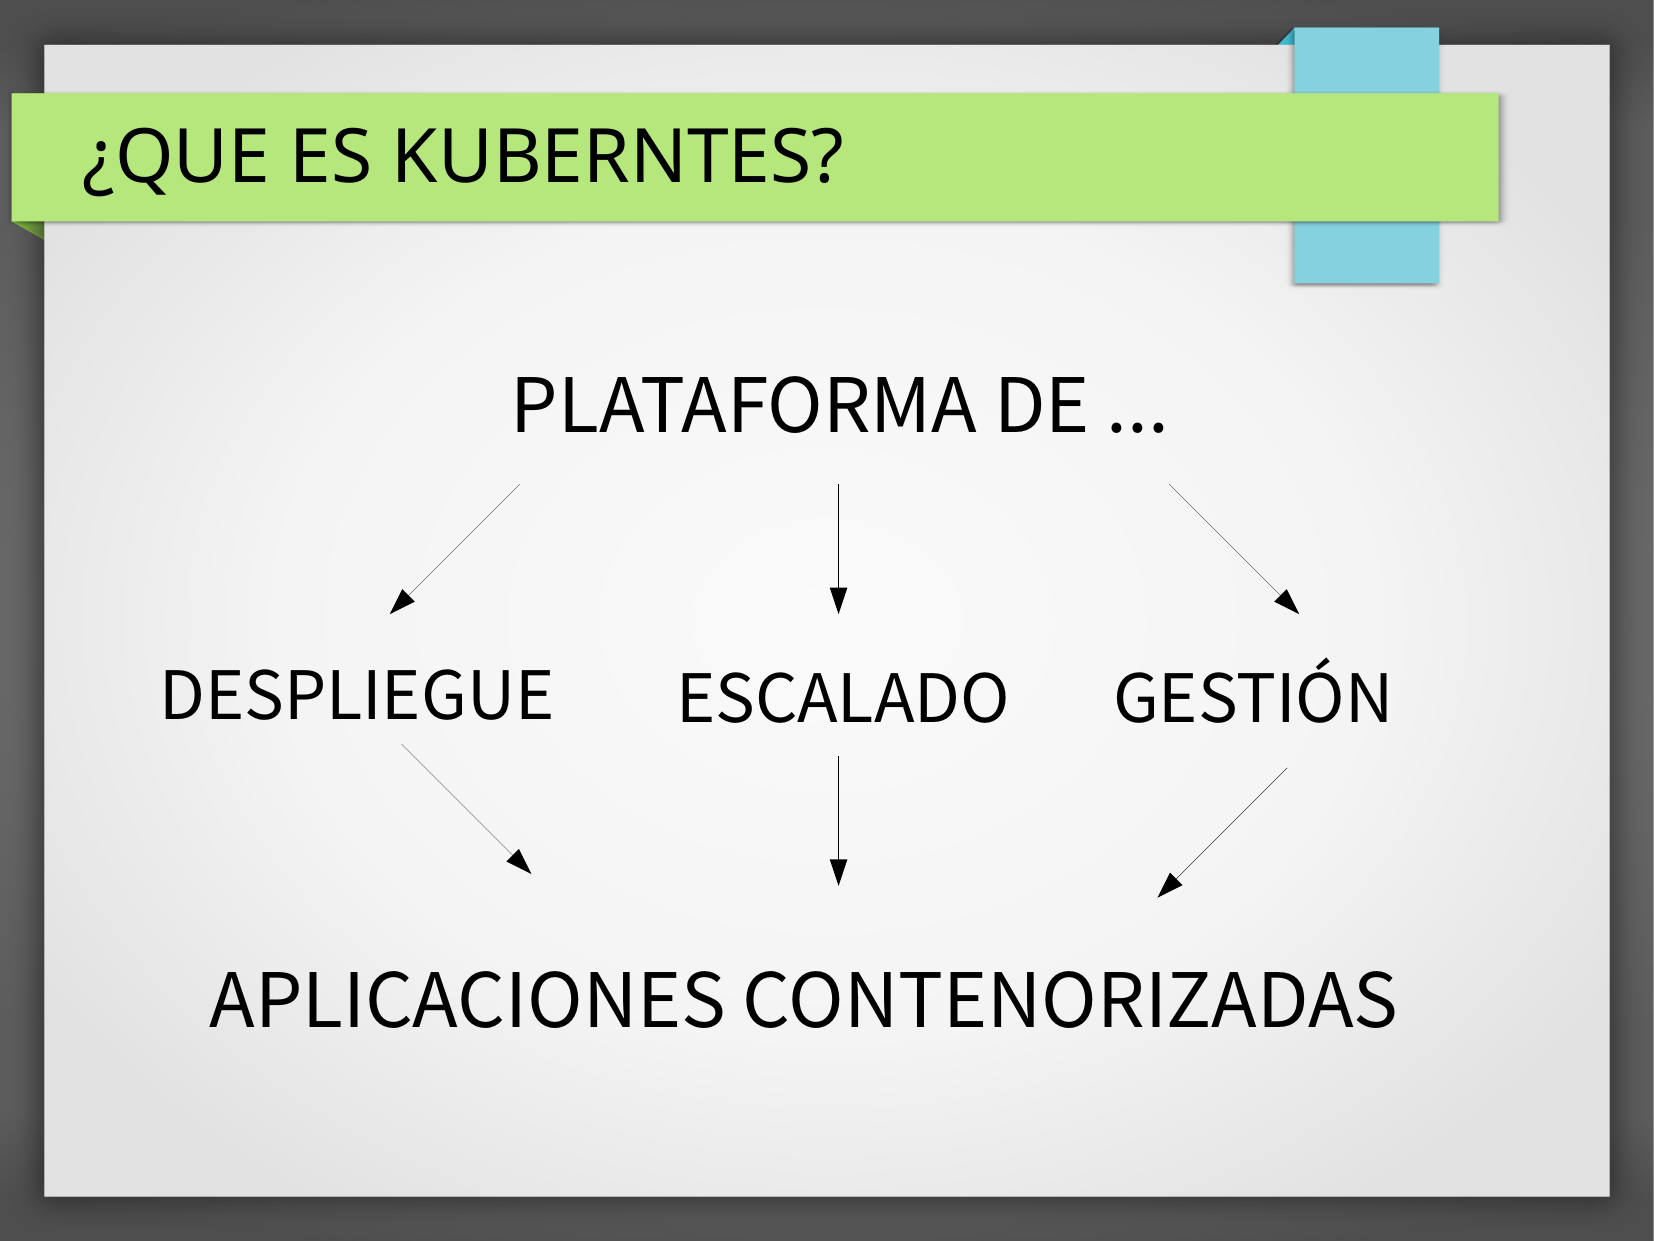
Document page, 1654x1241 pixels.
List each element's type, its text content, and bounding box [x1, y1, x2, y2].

text_box GESTIÓN [1098, 637, 1430, 750]
text_box APLICACIONES CONTENORIZADAS [194, 933, 1506, 1057]
text_box PLATAFORMA DE ... [496, 338, 1229, 462]
text_box DESPLIEGUE [144, 634, 606, 747]
text_box ESCALADO [661, 637, 1063, 750]
title ¿QUE ES KUBERNTES? [82, 94, 1264, 213]
picture [0, 0, 1654, 1241]
